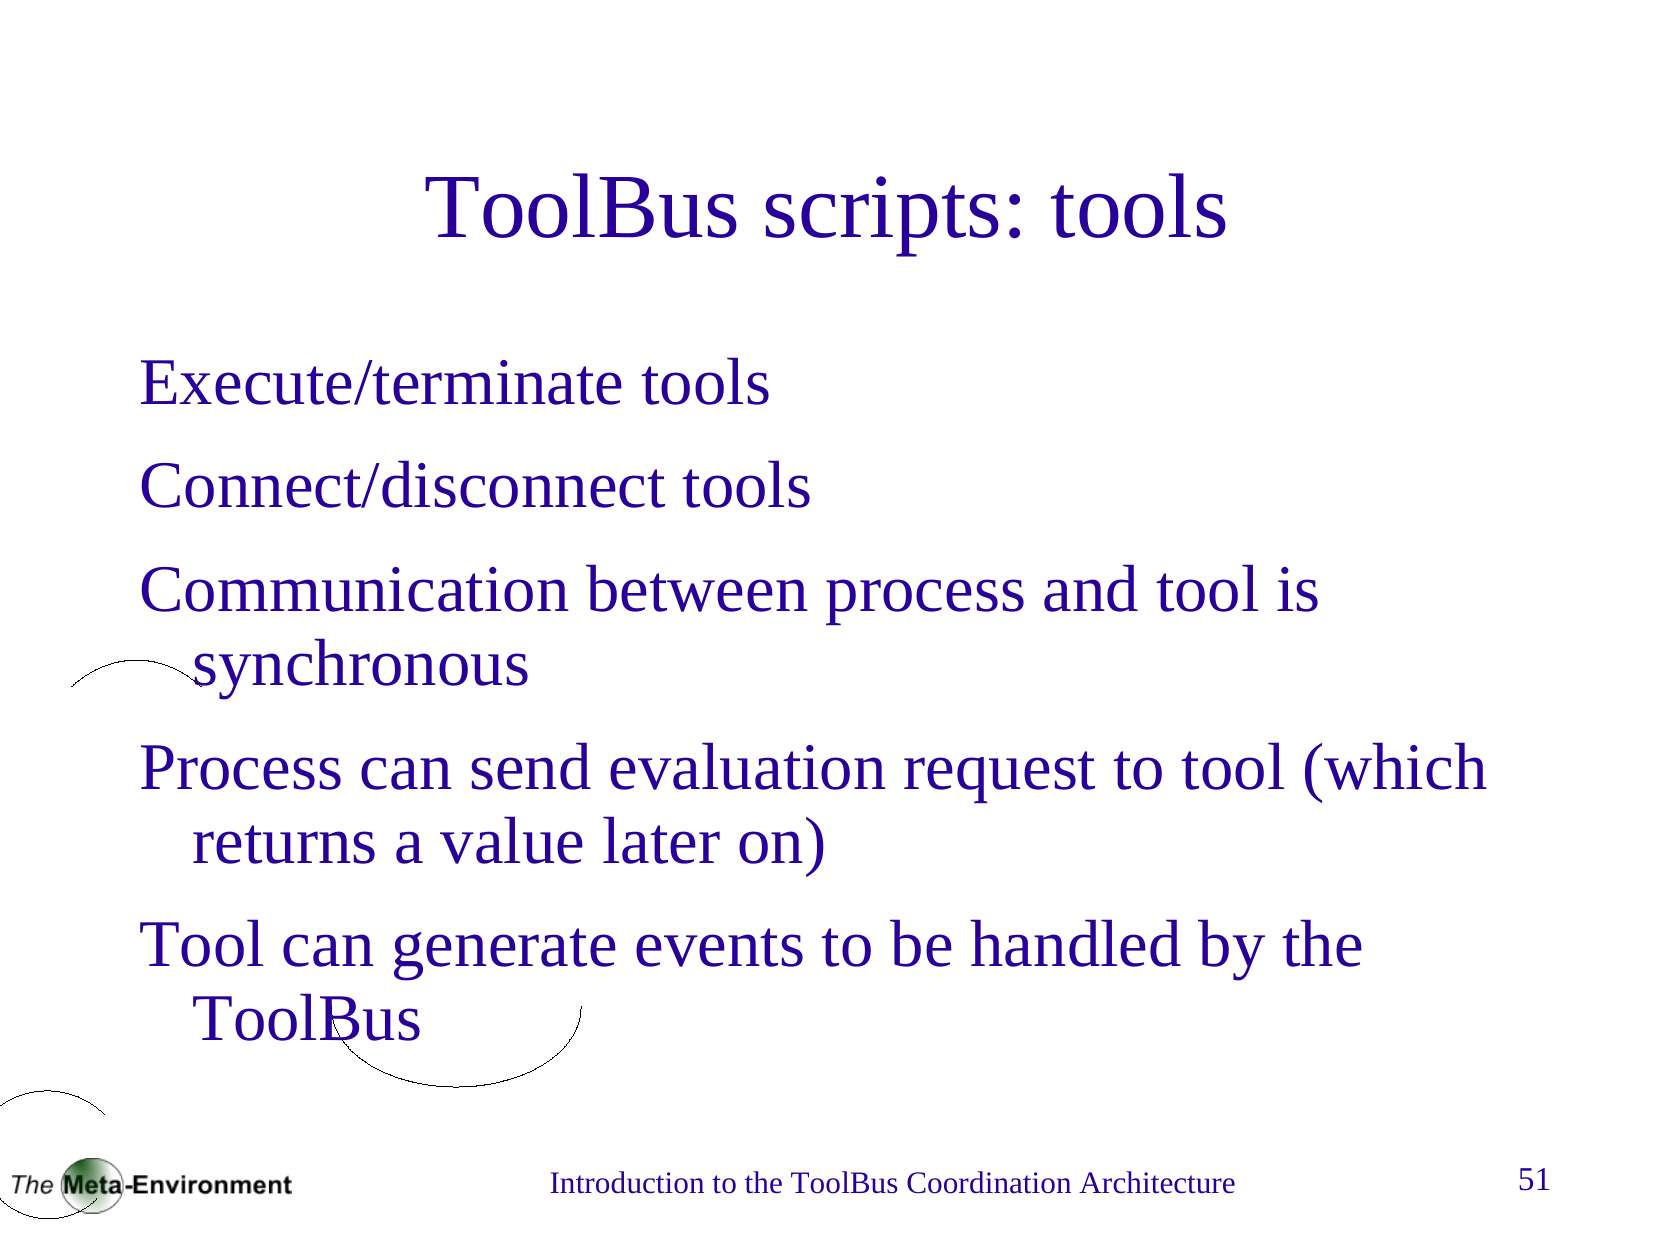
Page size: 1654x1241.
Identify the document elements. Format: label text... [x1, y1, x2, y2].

list Execute/terminate tools Connect/disconnect tools Communication between process and tool is synchronous Process can send evaluation request to tool (which returns a value later on) Tool can generate events to be handled by the ToolBus [121, 344, 1534, 1127]
picture [12, 1158, 292, 1214]
title ToolBus scripts: tools [121, 102, 1534, 311]
